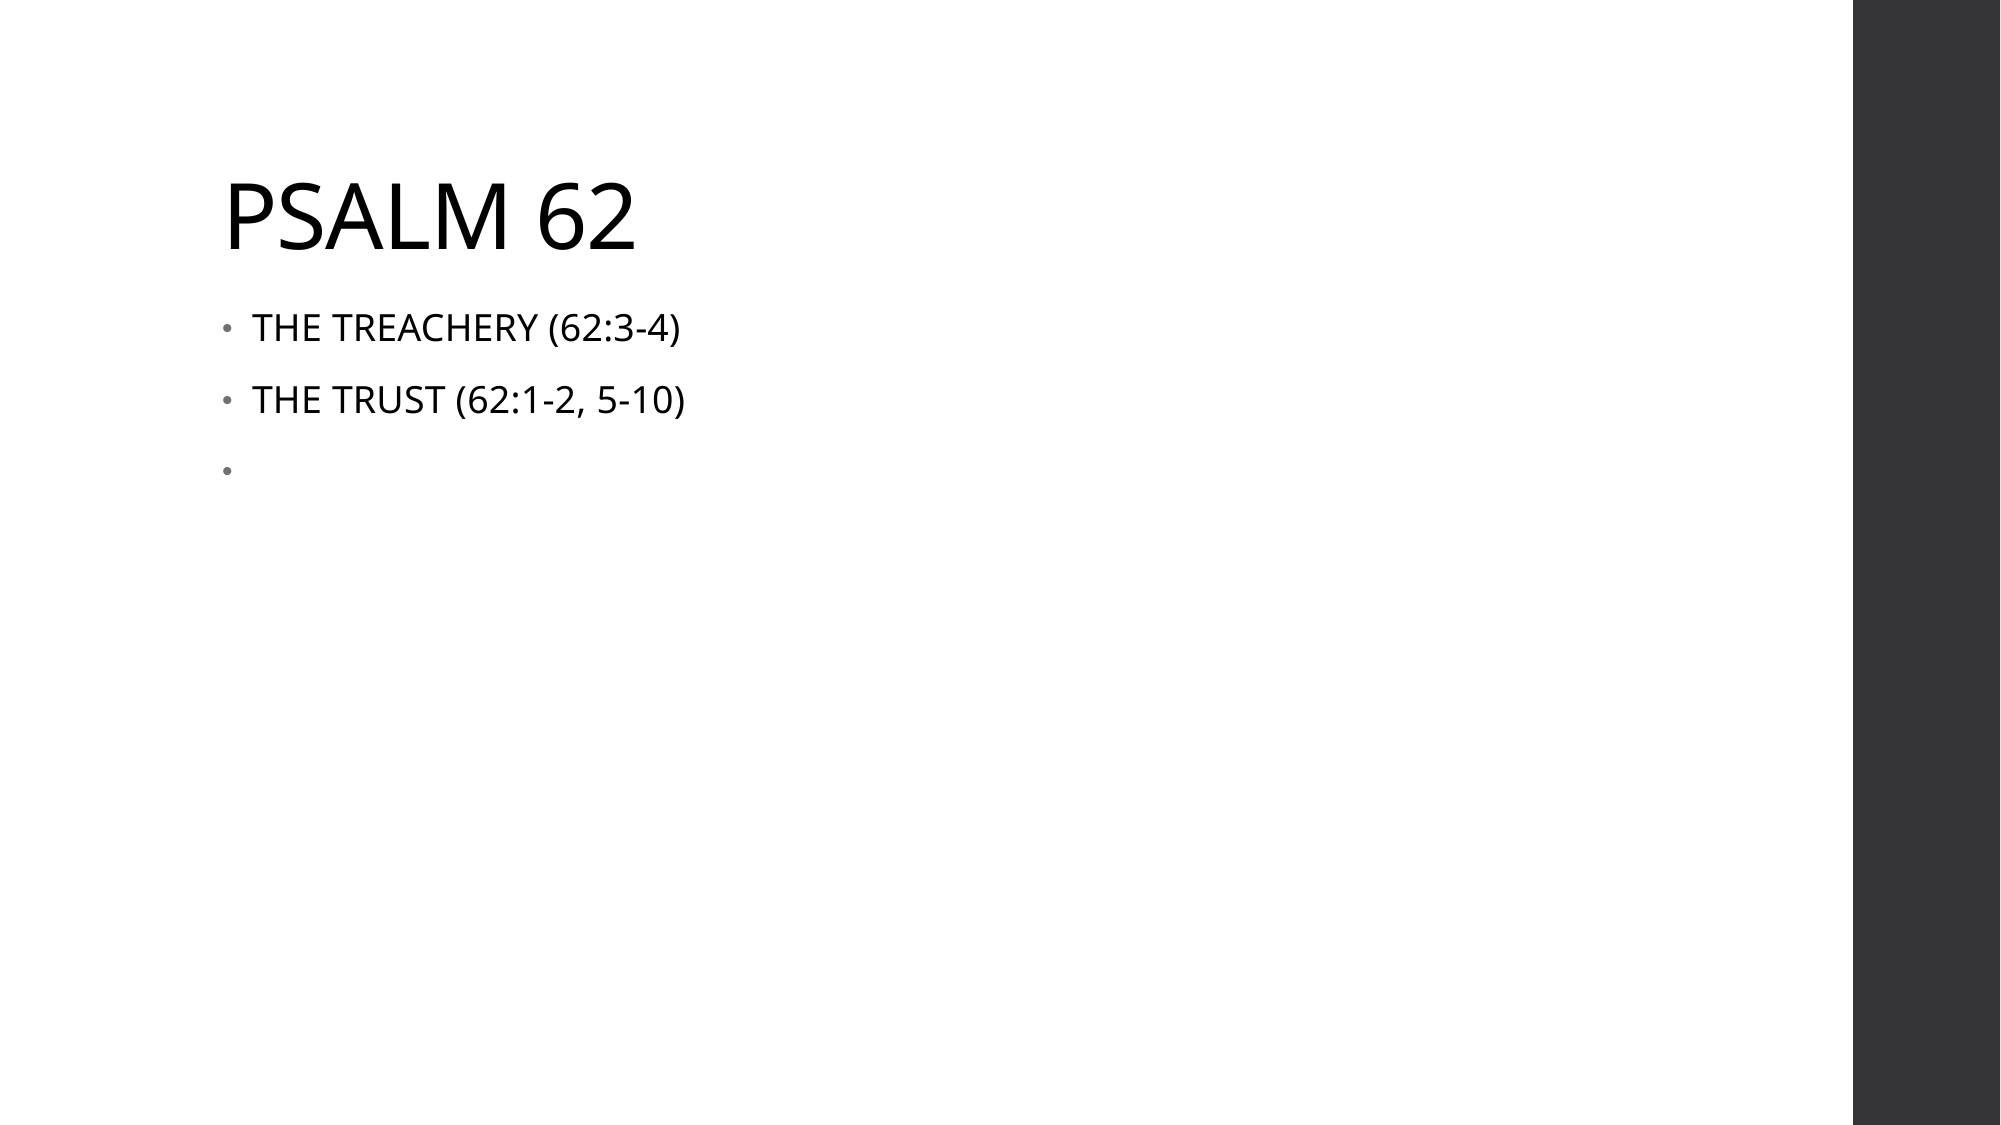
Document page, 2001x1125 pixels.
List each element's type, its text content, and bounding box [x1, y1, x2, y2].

list THE TREACHERY (62:3-4) THE TRUST (62:1-2, 5-10) [206, 299, 1617, 1014]
title PSALM 62 [206, 60, 1797, 278]
